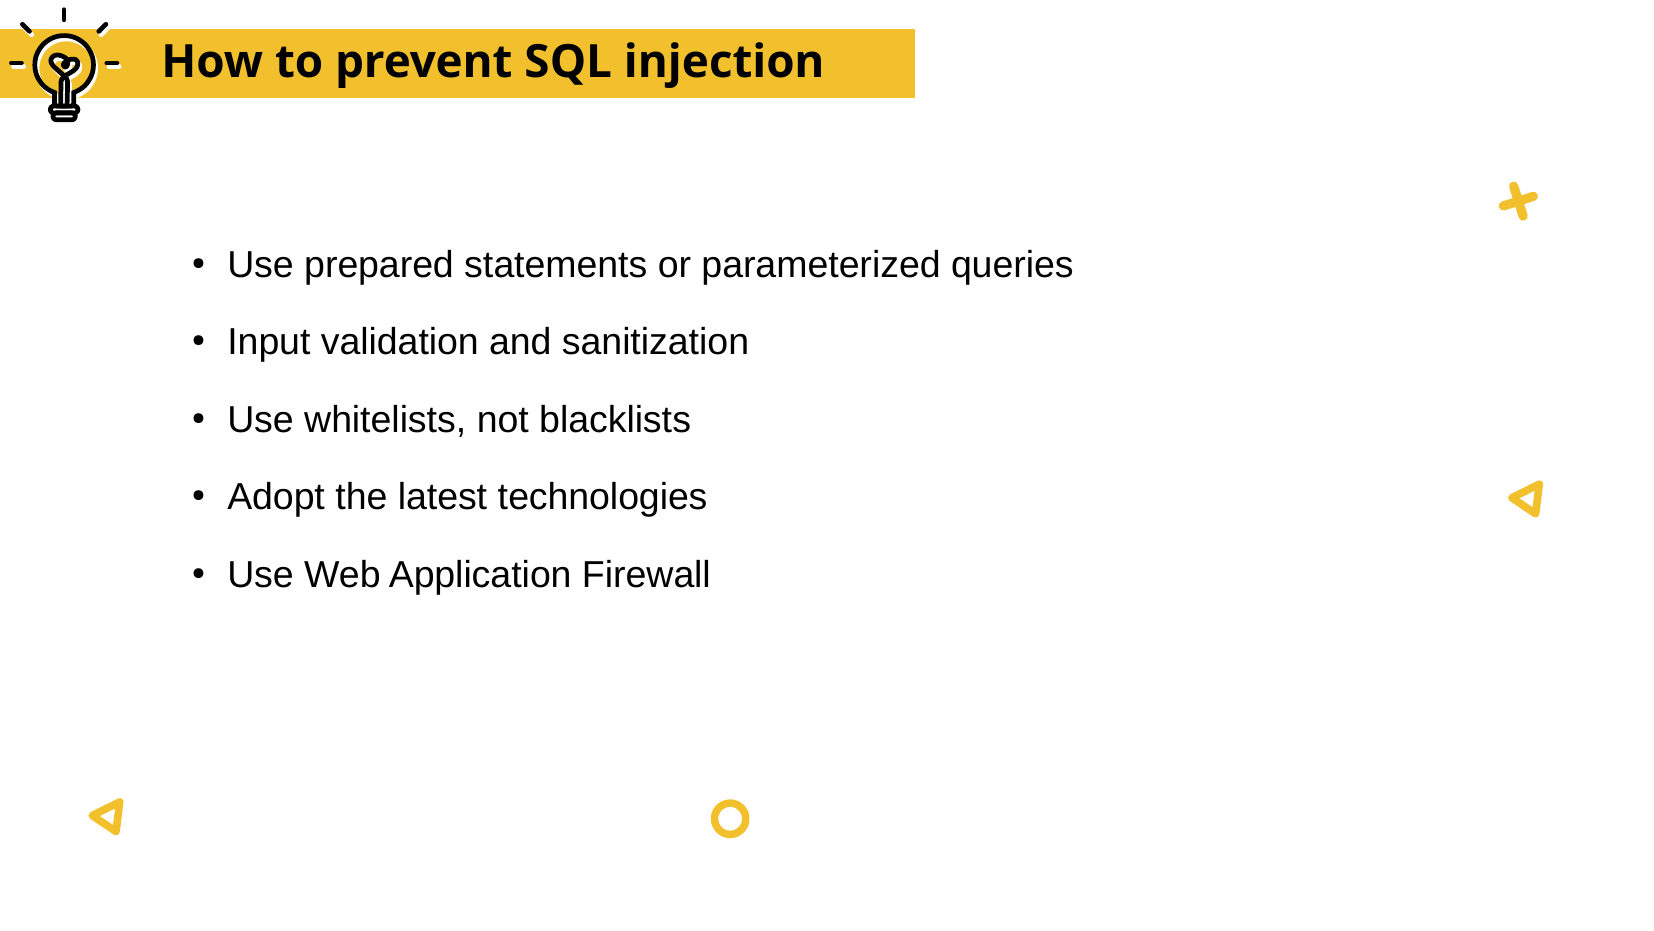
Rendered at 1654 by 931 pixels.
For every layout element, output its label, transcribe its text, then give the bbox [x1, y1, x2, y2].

title How to prevent SQL injection [161, 0, 827, 119]
text_box Use prepared statements or parameterized queries Input validation and sanitization Use whitelists, not blacklists Adopt the latest technologies Use Web Application Firewall [177, 236, 1359, 603]
